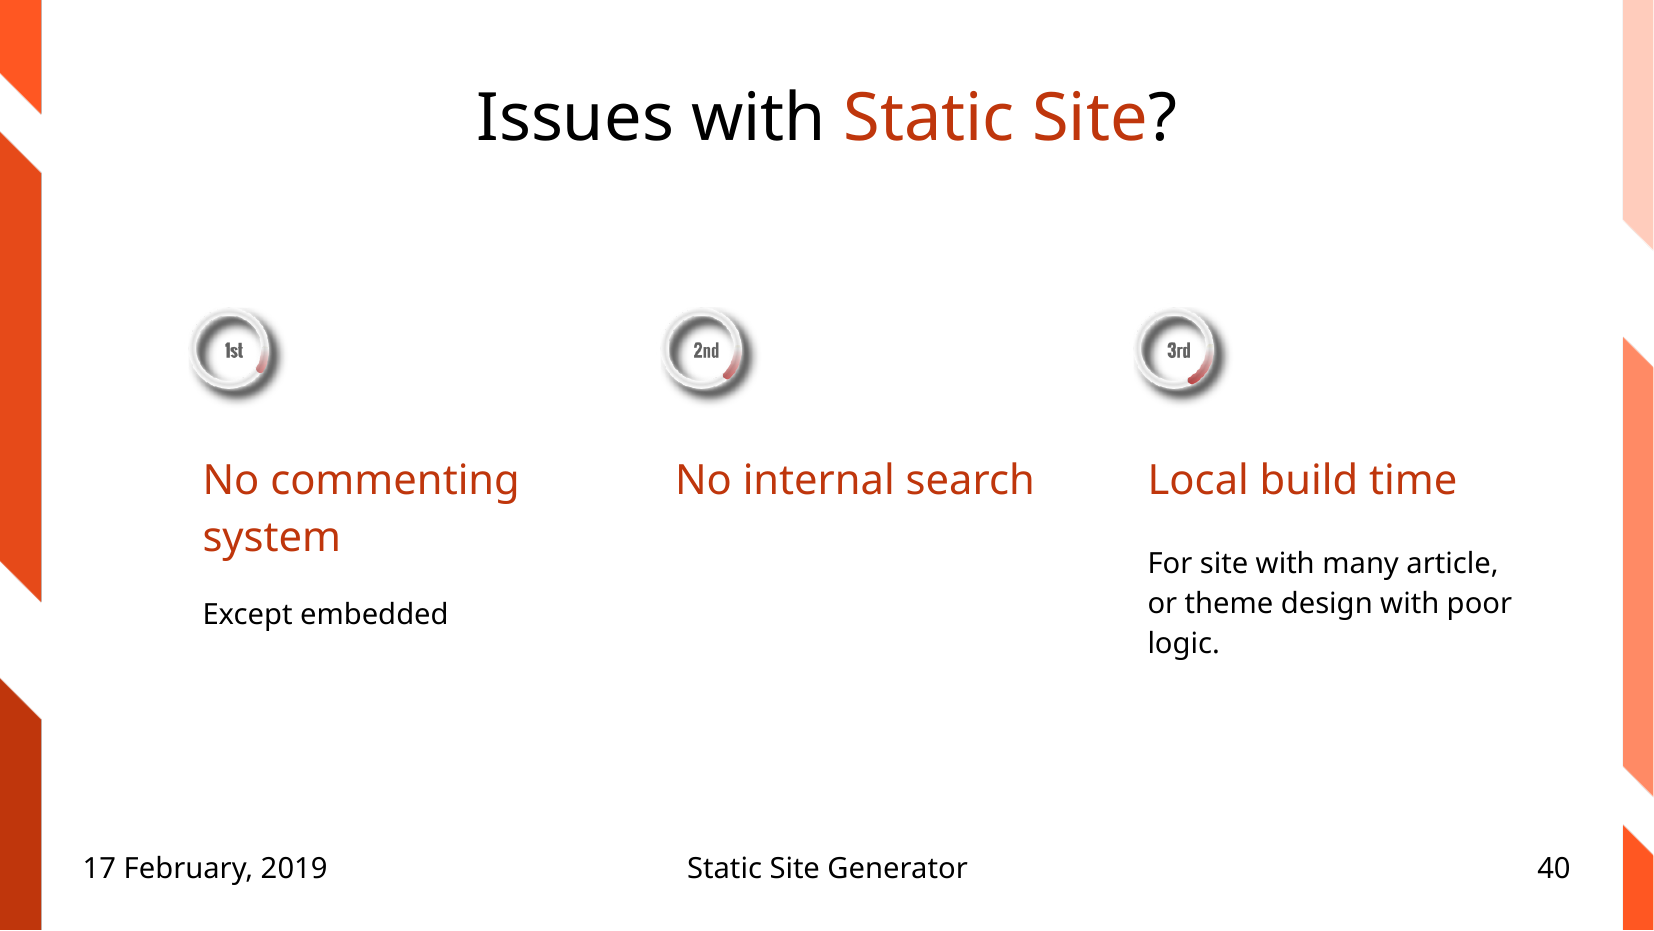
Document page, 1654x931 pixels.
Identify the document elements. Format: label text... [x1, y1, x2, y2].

picture [0, 0, 1654, 930]
title Issues with Static Site? [82, 37, 1571, 193]
list No internal search [675, 450, 1126, 691]
list Local build time For site with many article, or theme design with poor logic. [1147, 450, 1523, 692]
list No commenting system Except embedded [202, 450, 653, 692]
